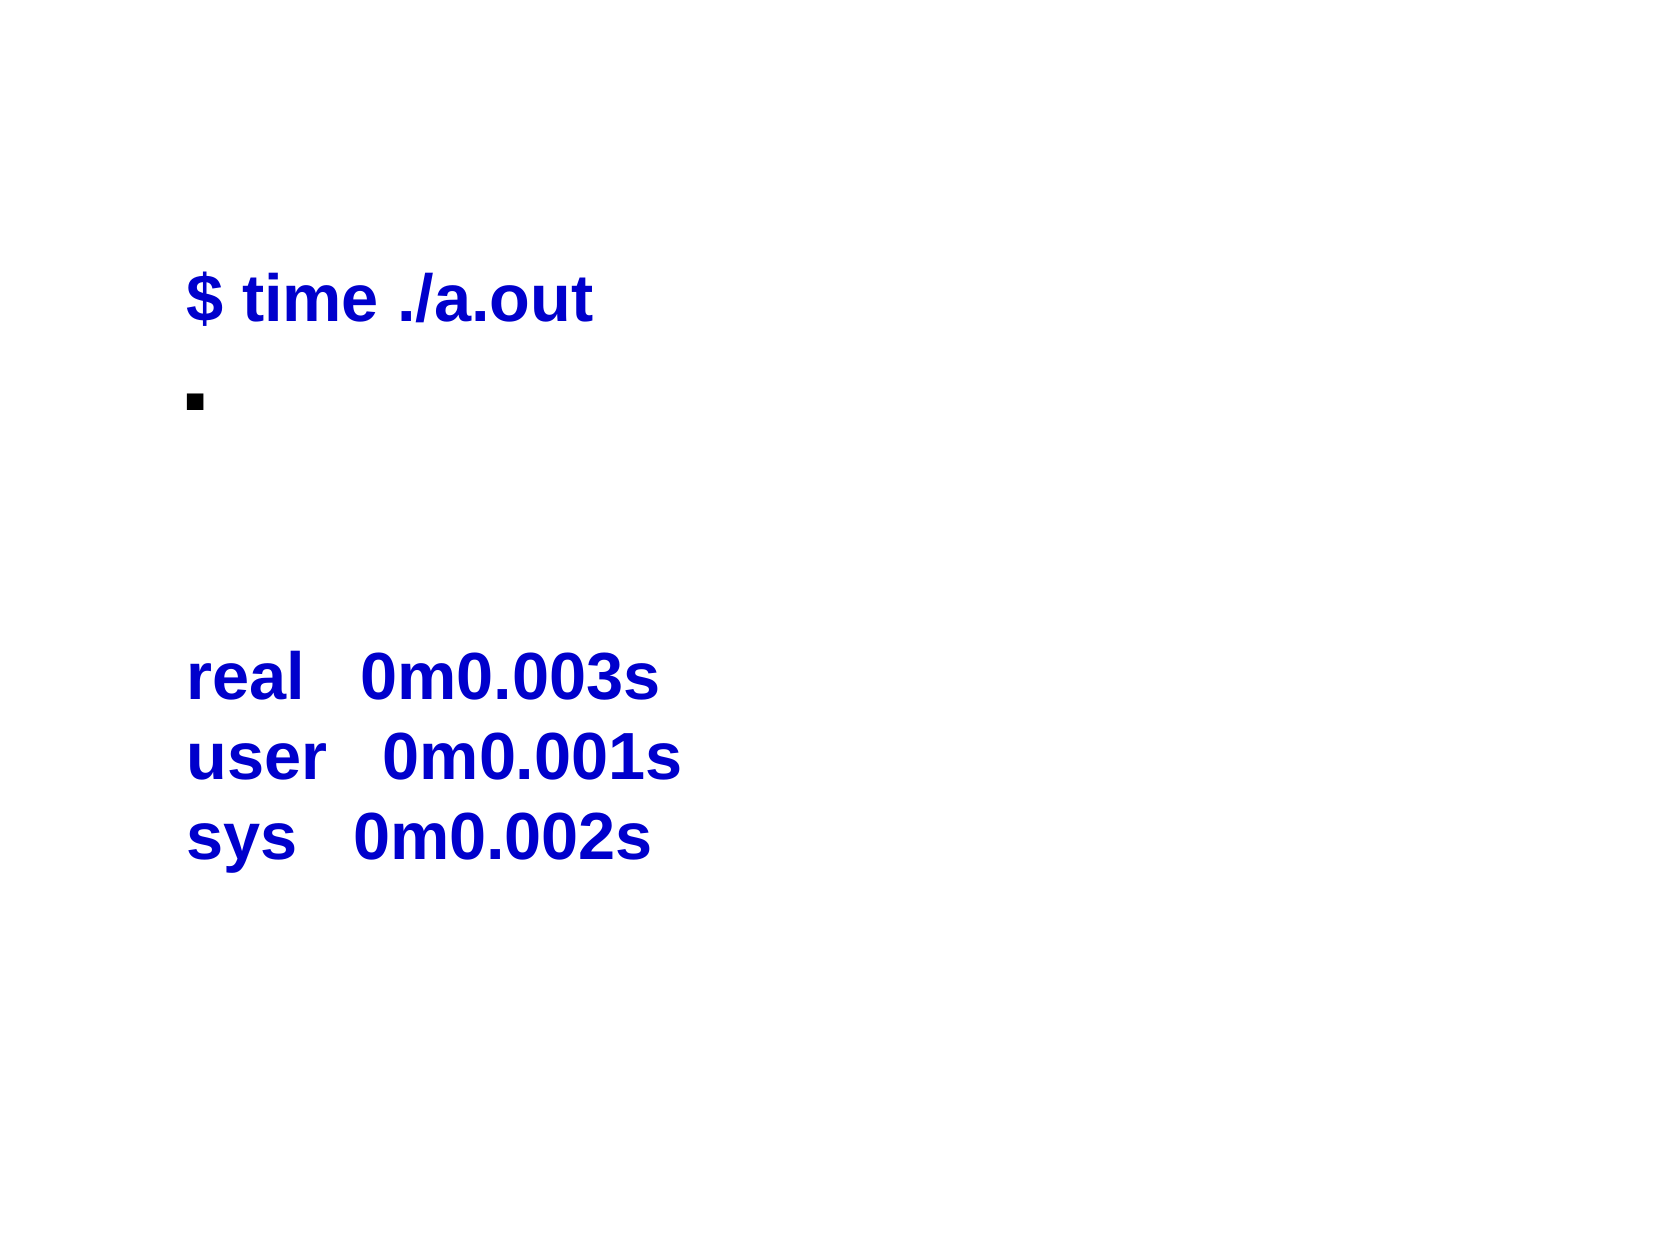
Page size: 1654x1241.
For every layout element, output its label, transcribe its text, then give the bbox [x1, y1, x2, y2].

text_box $ time ./a.out real 0m0.003s user 0m0.001s sys 0m0.002s [171, 246, 1257, 887]
